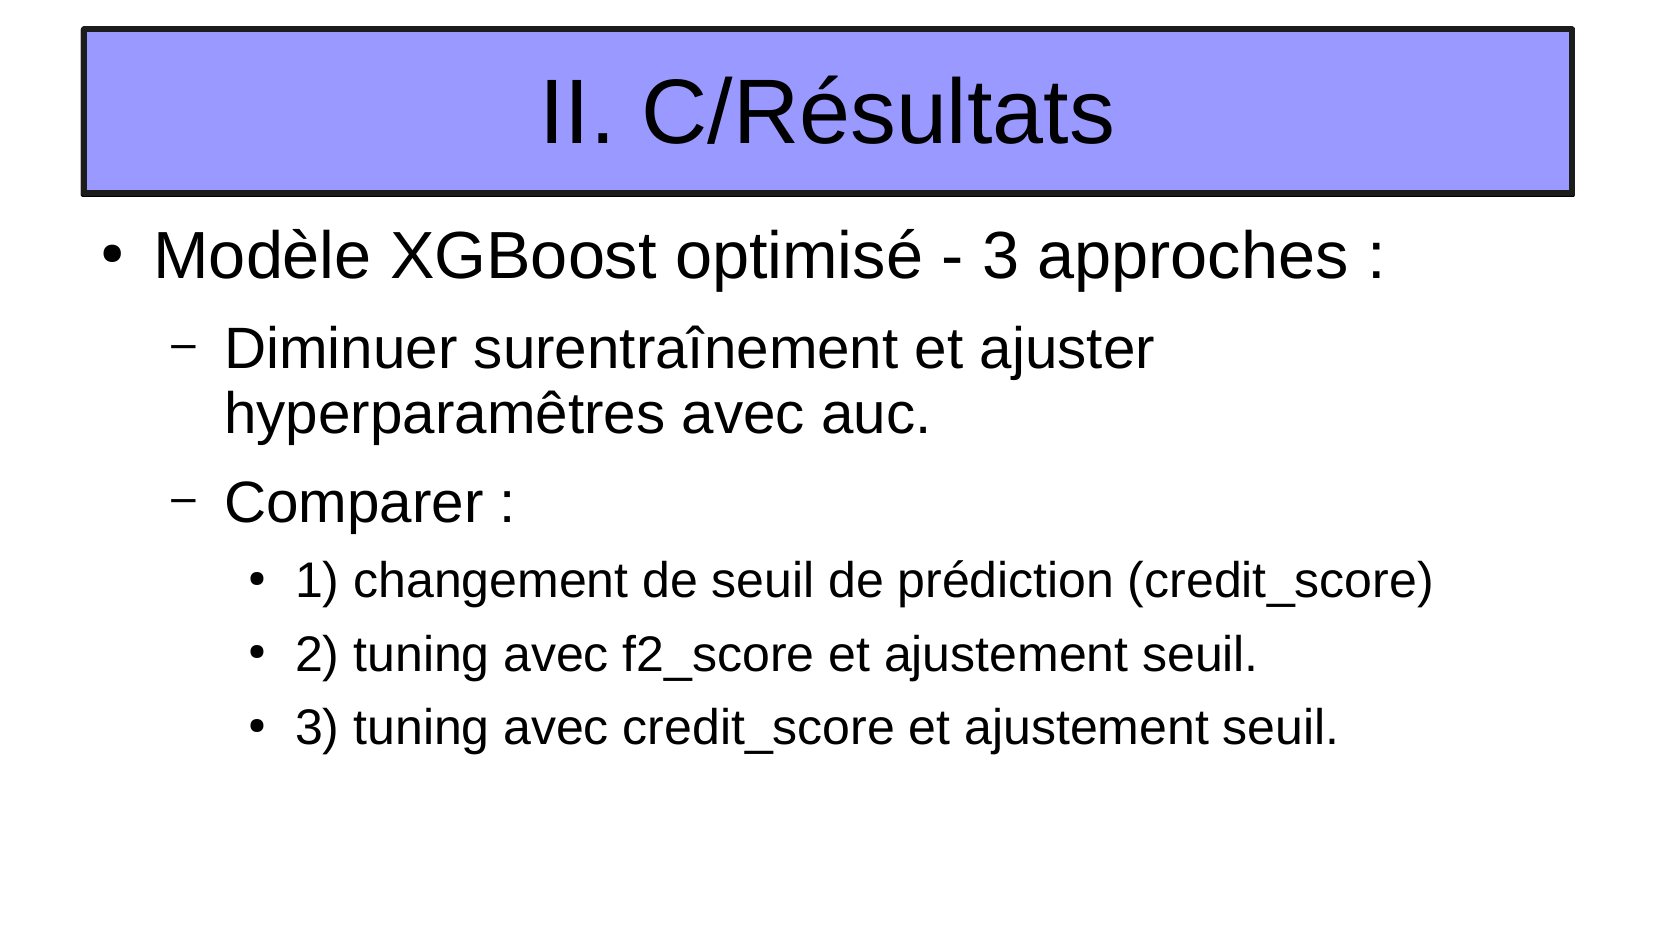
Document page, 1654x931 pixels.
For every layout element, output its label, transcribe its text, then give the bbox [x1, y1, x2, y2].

title II. C/Résultats [83, 29, 1572, 194]
list Modèle XGBoost optimisé - 3 approches : Diminuer surentraînement et ajuster hyperparamêtres avec auc. Comparer : 1) changement de seuil de prédiction (credit_score) 2) tuning avec f2_score et ajustement seuil. 3) tuning avec credit_score et ajustement seuil. [82, 217, 1571, 758]
